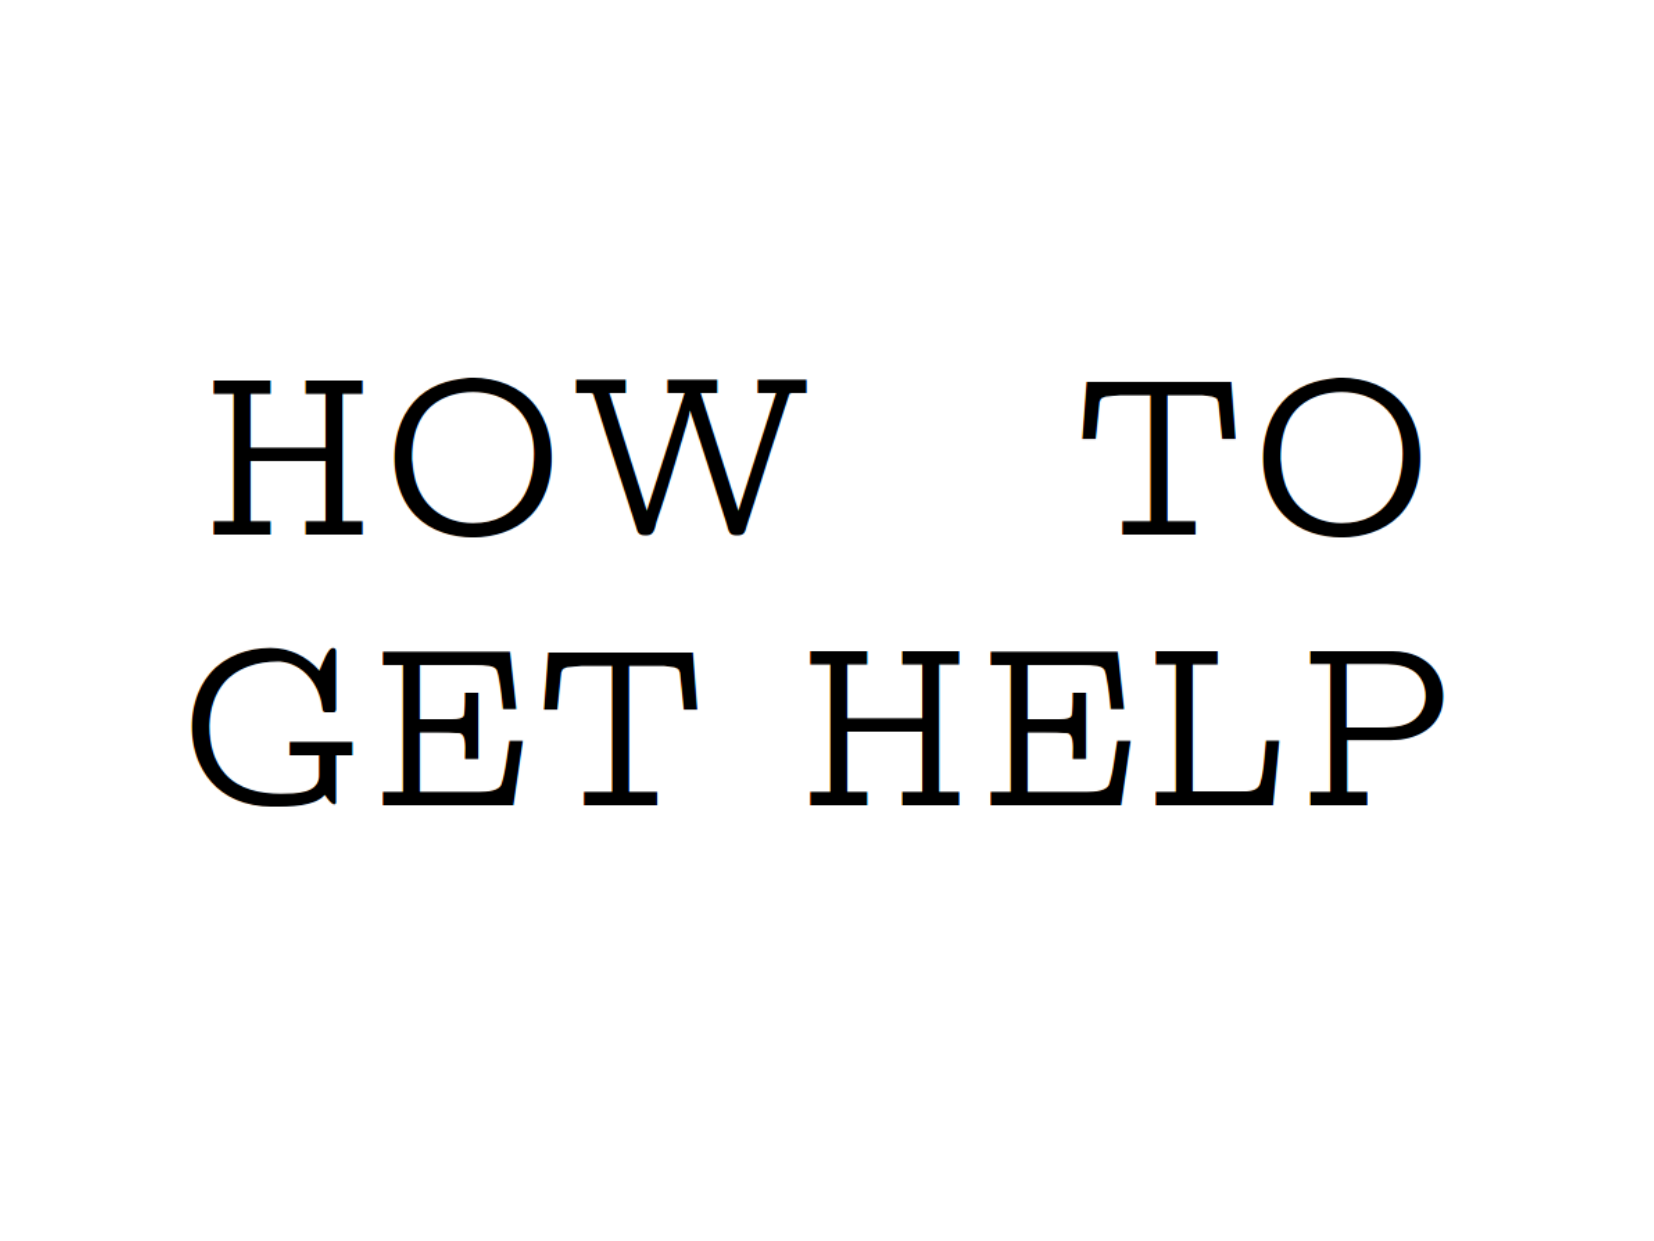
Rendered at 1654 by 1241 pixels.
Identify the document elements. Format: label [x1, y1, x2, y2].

picture [8, 167, 1654, 1083]
